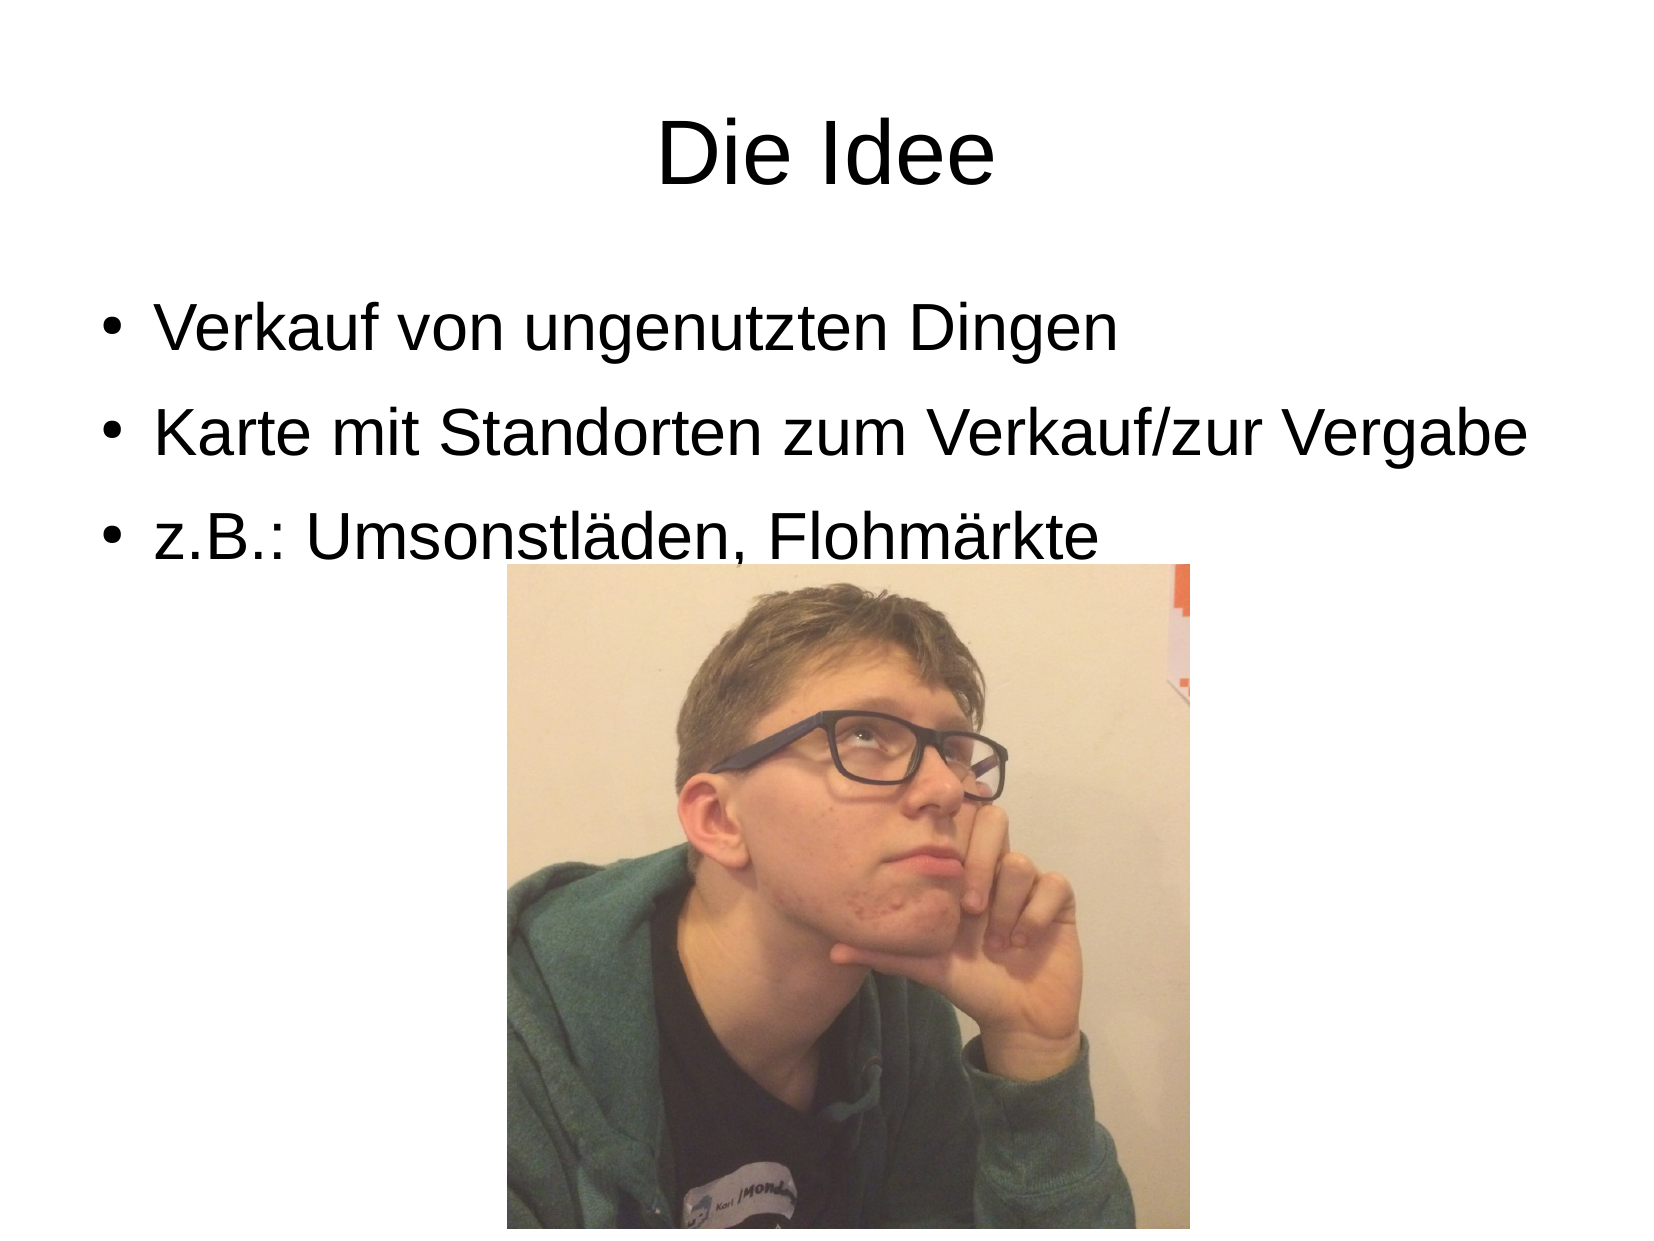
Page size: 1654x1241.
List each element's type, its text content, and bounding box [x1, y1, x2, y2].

picture [507, 564, 1190, 1229]
list Verkauf von ungenutzten Dingen Karte mit Standorten zum Verkauf/zur Vergabe z.B.: Umsonstläden, Flohmärkte [82, 290, 1571, 1010]
title Die Idee [82, 49, 1571, 257]
